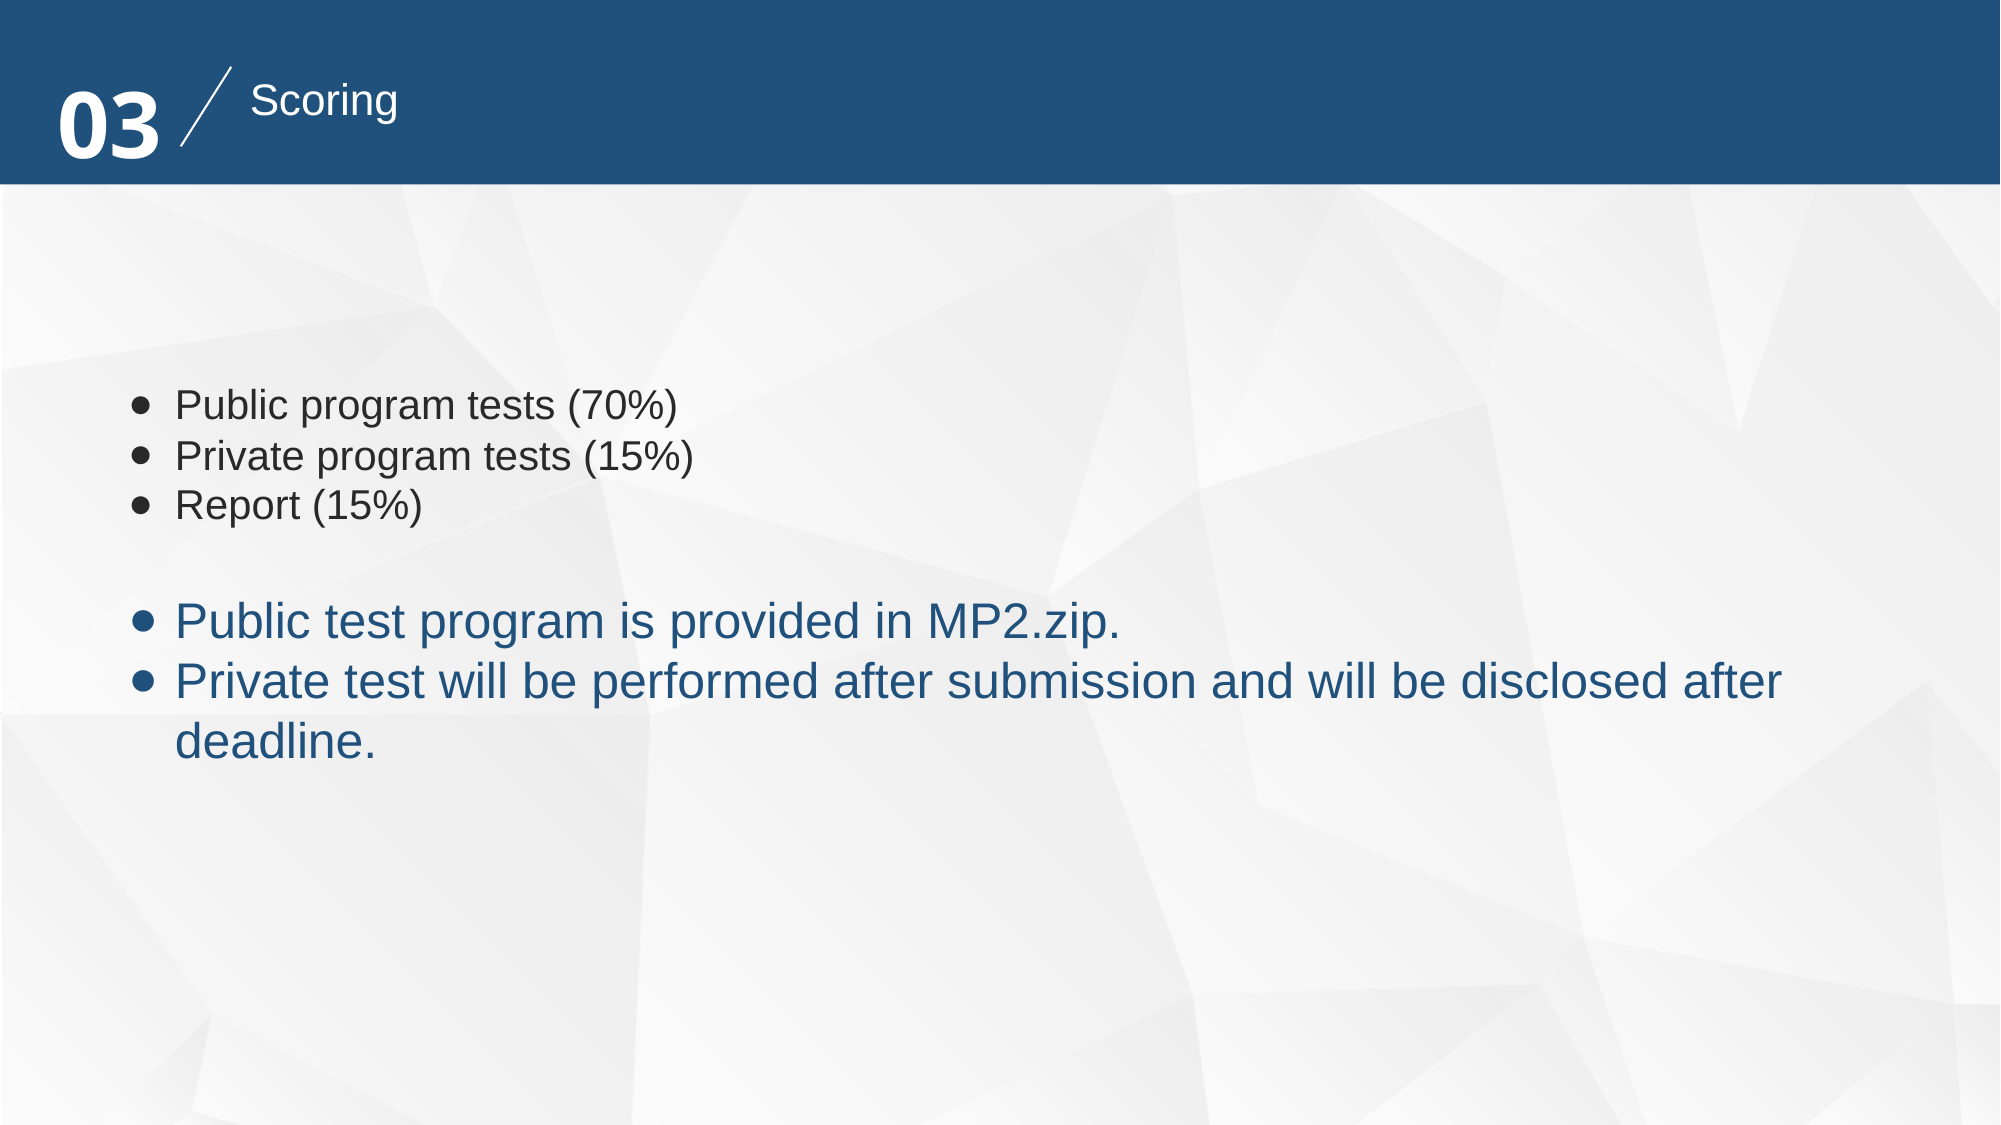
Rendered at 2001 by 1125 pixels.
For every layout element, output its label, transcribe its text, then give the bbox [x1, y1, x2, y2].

text_box Public program tests (70%) Private program tests (15%) Report (15%) Public test program is provided in MP2.zip. Private test will be performed after submission and will be disclosed after deadline. [114, 364, 1804, 783]
picture [0, 0, 2001, 1125]
list 03 [43, 52, 185, 218]
list Scoring [235, 57, 989, 139]
